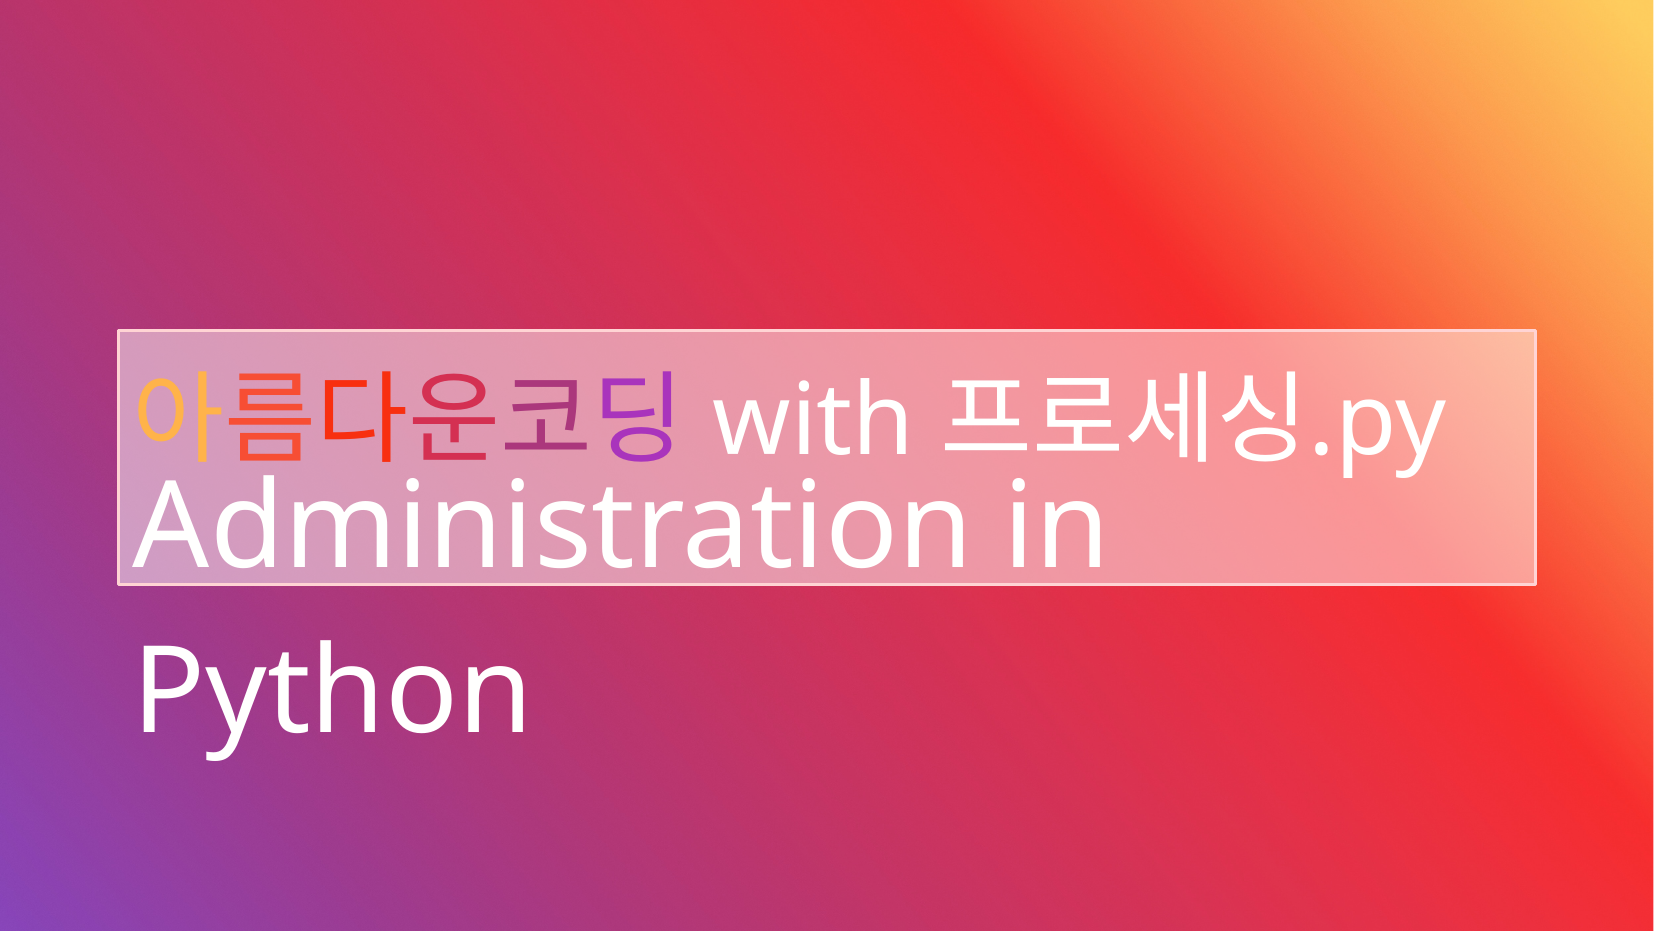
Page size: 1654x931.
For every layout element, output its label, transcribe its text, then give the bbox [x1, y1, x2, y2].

text_box 아름다운코딩 with 프로세싱.py [118, 330, 1536, 431]
picture [0, 0, 1654, 931]
text_box 아름다운코딩 with 프로세싱.py [118, 585, 1536, 626]
text_box Administration in Python [118, 431, 1536, 585]
